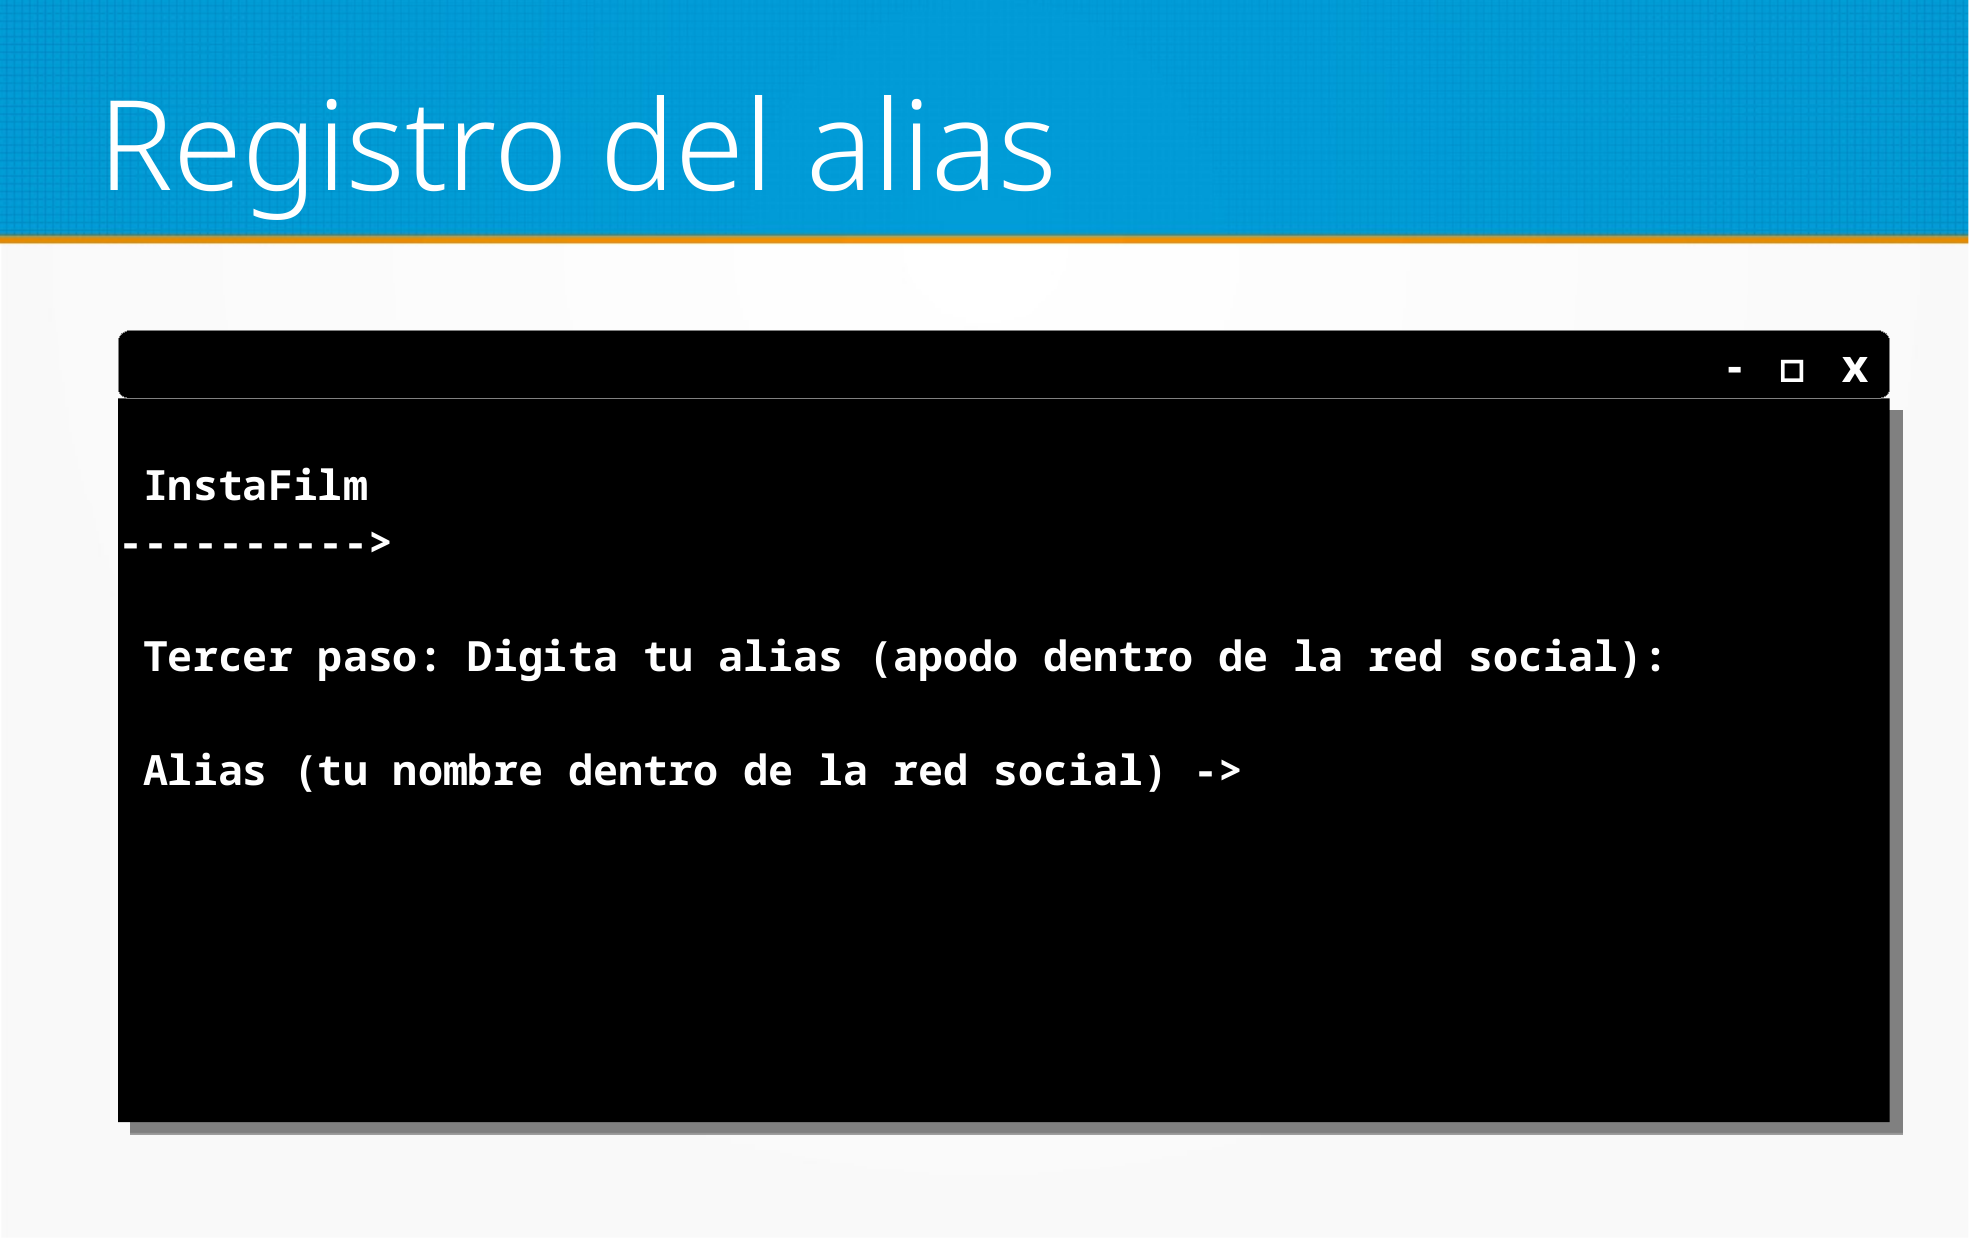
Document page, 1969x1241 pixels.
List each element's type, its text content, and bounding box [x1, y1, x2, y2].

text_box - □ x [118, 330, 1890, 399]
text_box InstaFilm ----------> Tercer paso: Digita tu alias (apodo dentro de la red social): Alias (tu nombre dentro de la red social) -> [118, 398, 1890, 1123]
title Registro del alias [98, 19, 1870, 227]
picture [0, 233, 1969, 1241]
